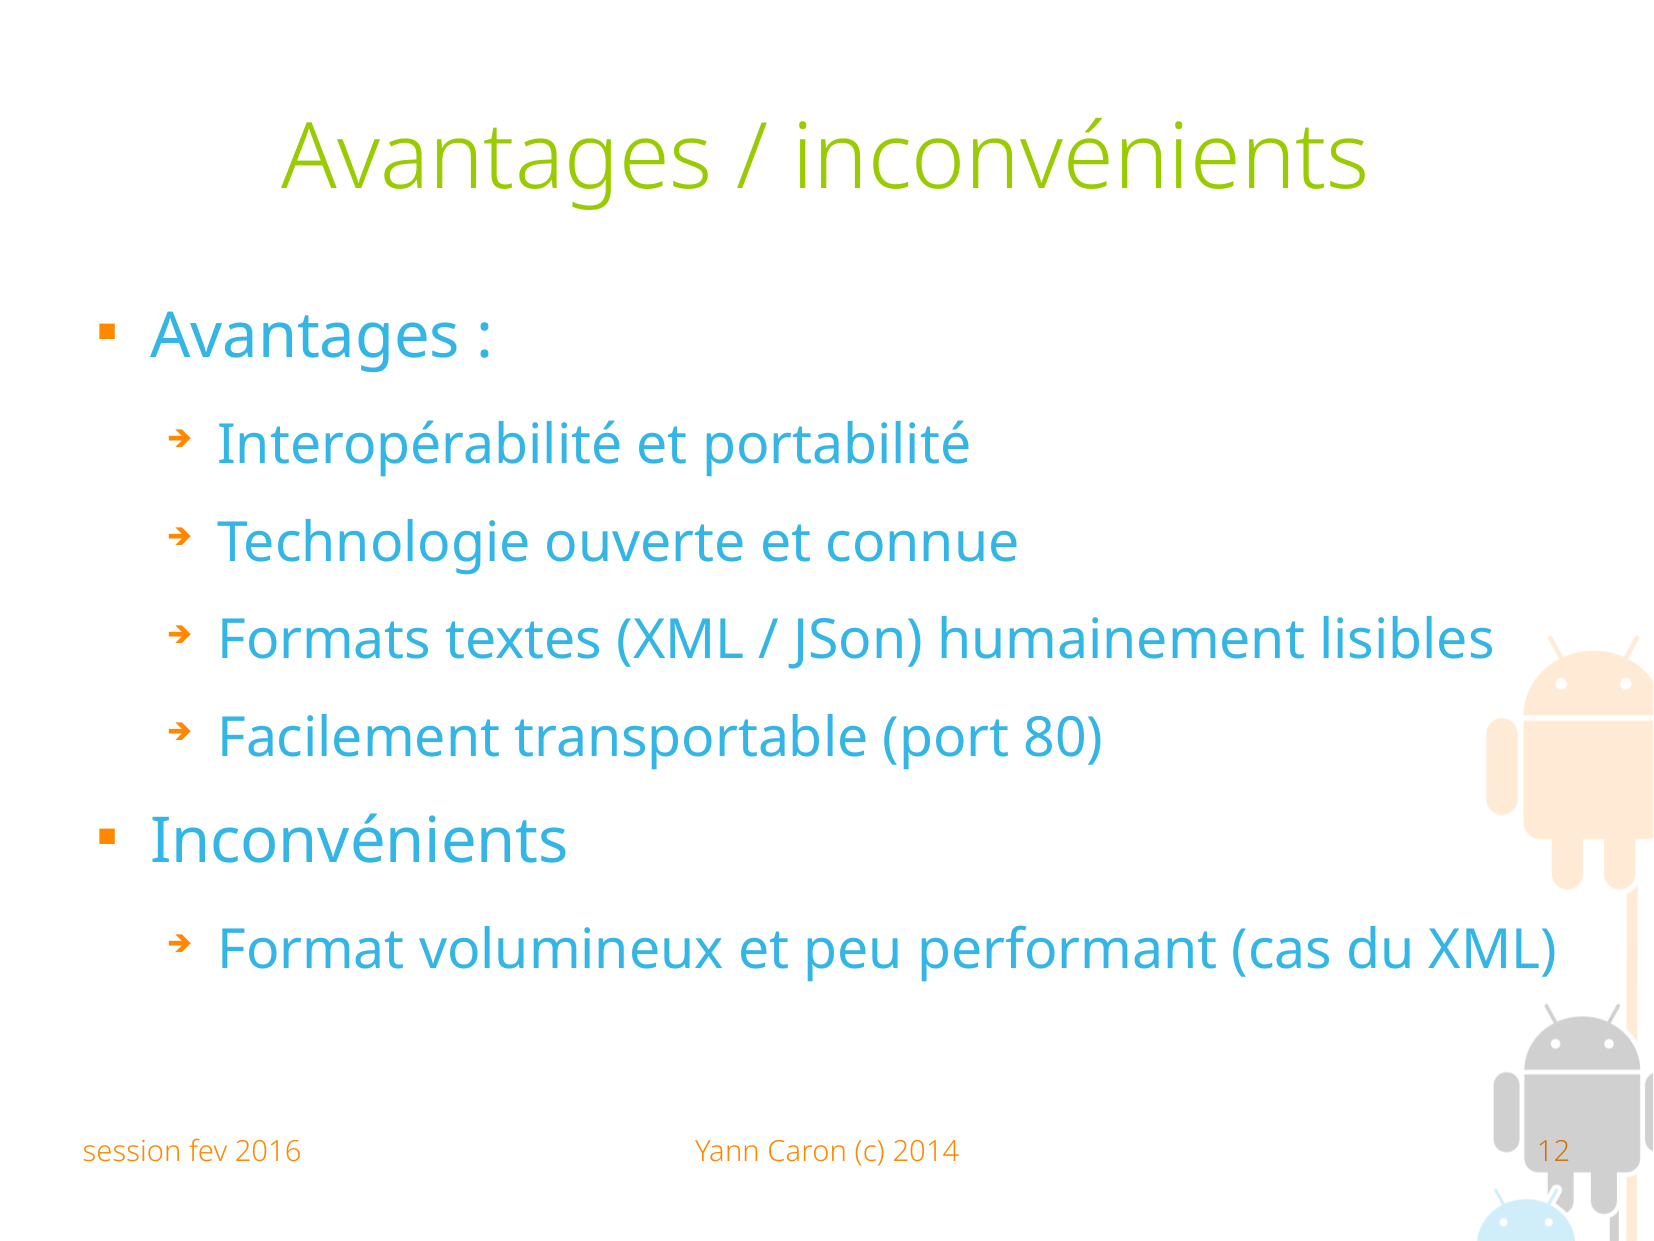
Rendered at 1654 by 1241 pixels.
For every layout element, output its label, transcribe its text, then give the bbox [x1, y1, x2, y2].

title Avantages / inconvénients [82, 49, 1571, 257]
picture [240, 423, 1654, 1241]
list Avantages : Interopérabilité et portabilité Technologie ouverte et connue Formats textes (XML / JSon) humainement lisibles Facilement transportable (port 80) Inconvénients Format volumineux et peu performant (cas du XML) [82, 290, 1571, 1010]
